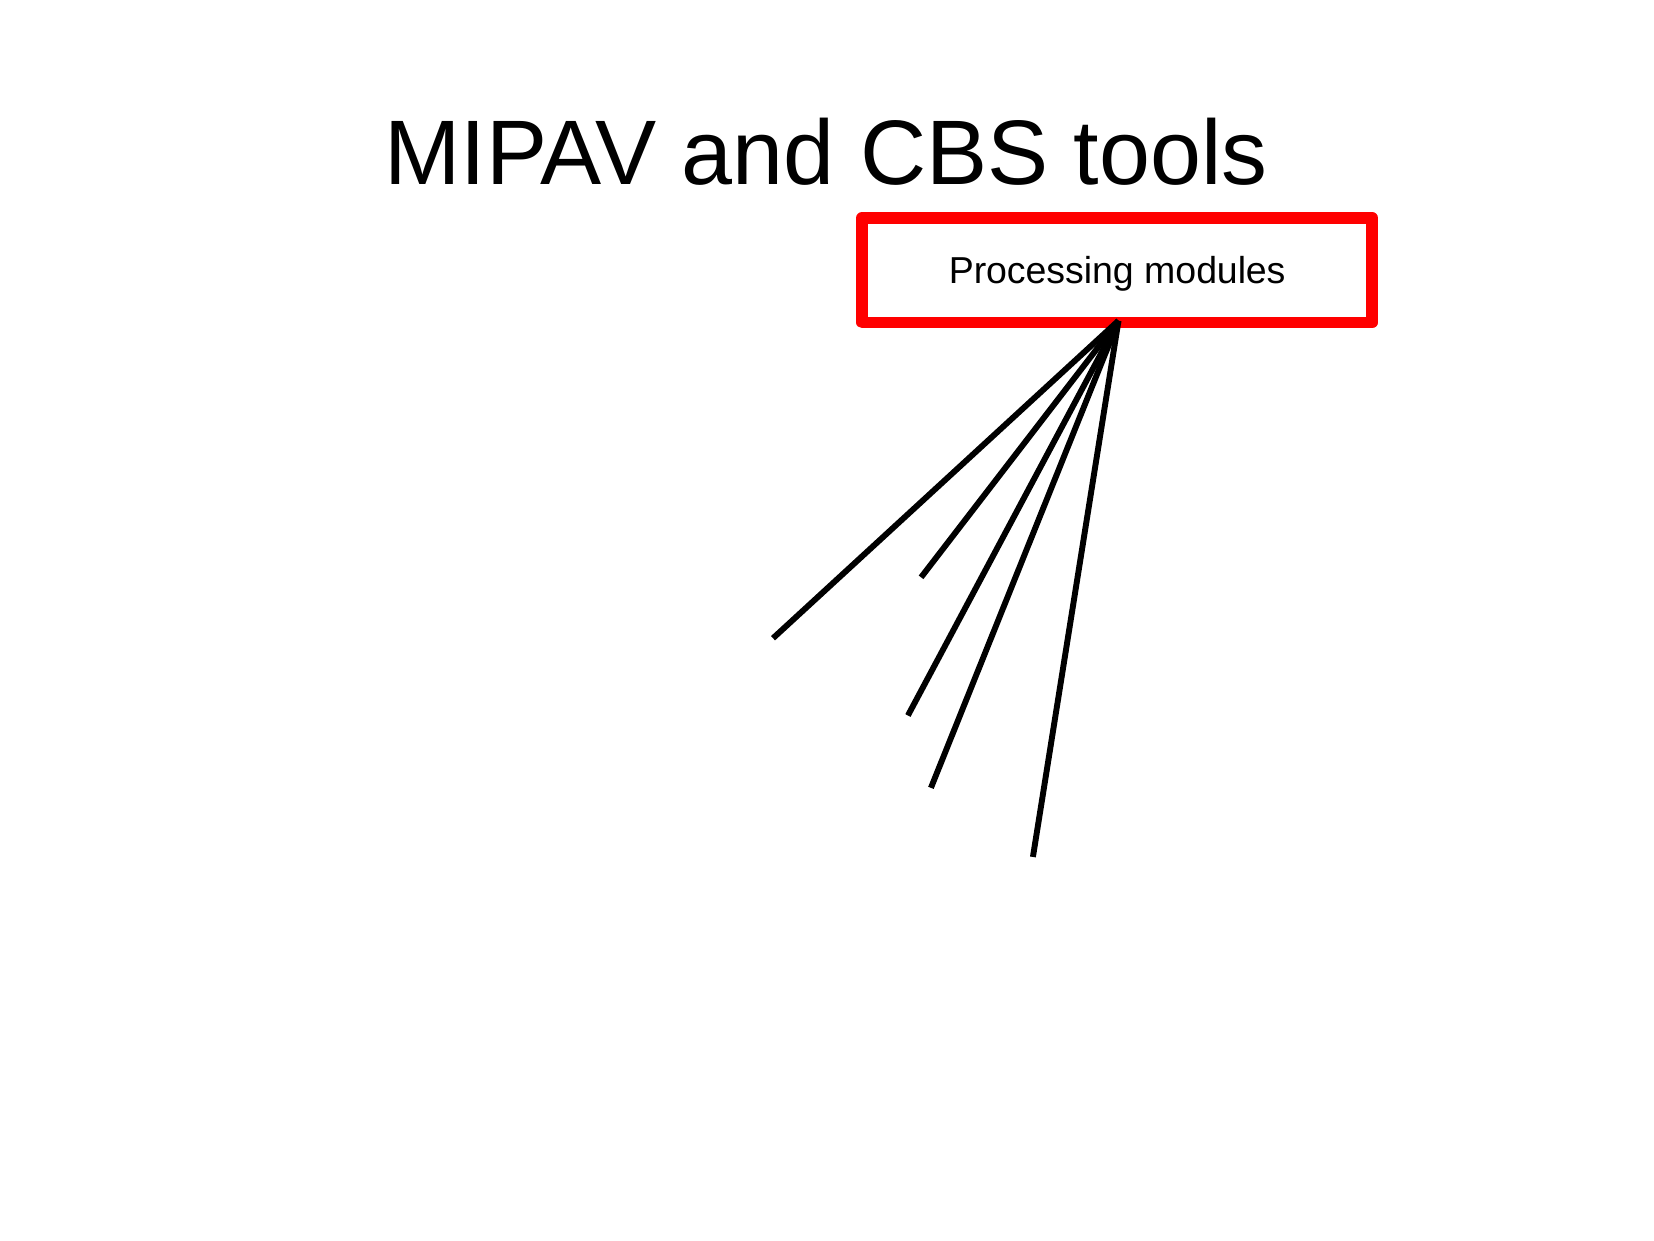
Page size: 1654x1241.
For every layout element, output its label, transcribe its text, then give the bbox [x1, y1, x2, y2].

text_box Processing modules [862, 217, 1373, 323]
picture [149, 370, 1506, 1134]
title MIPAV and CBS tools [82, 49, 1571, 257]
